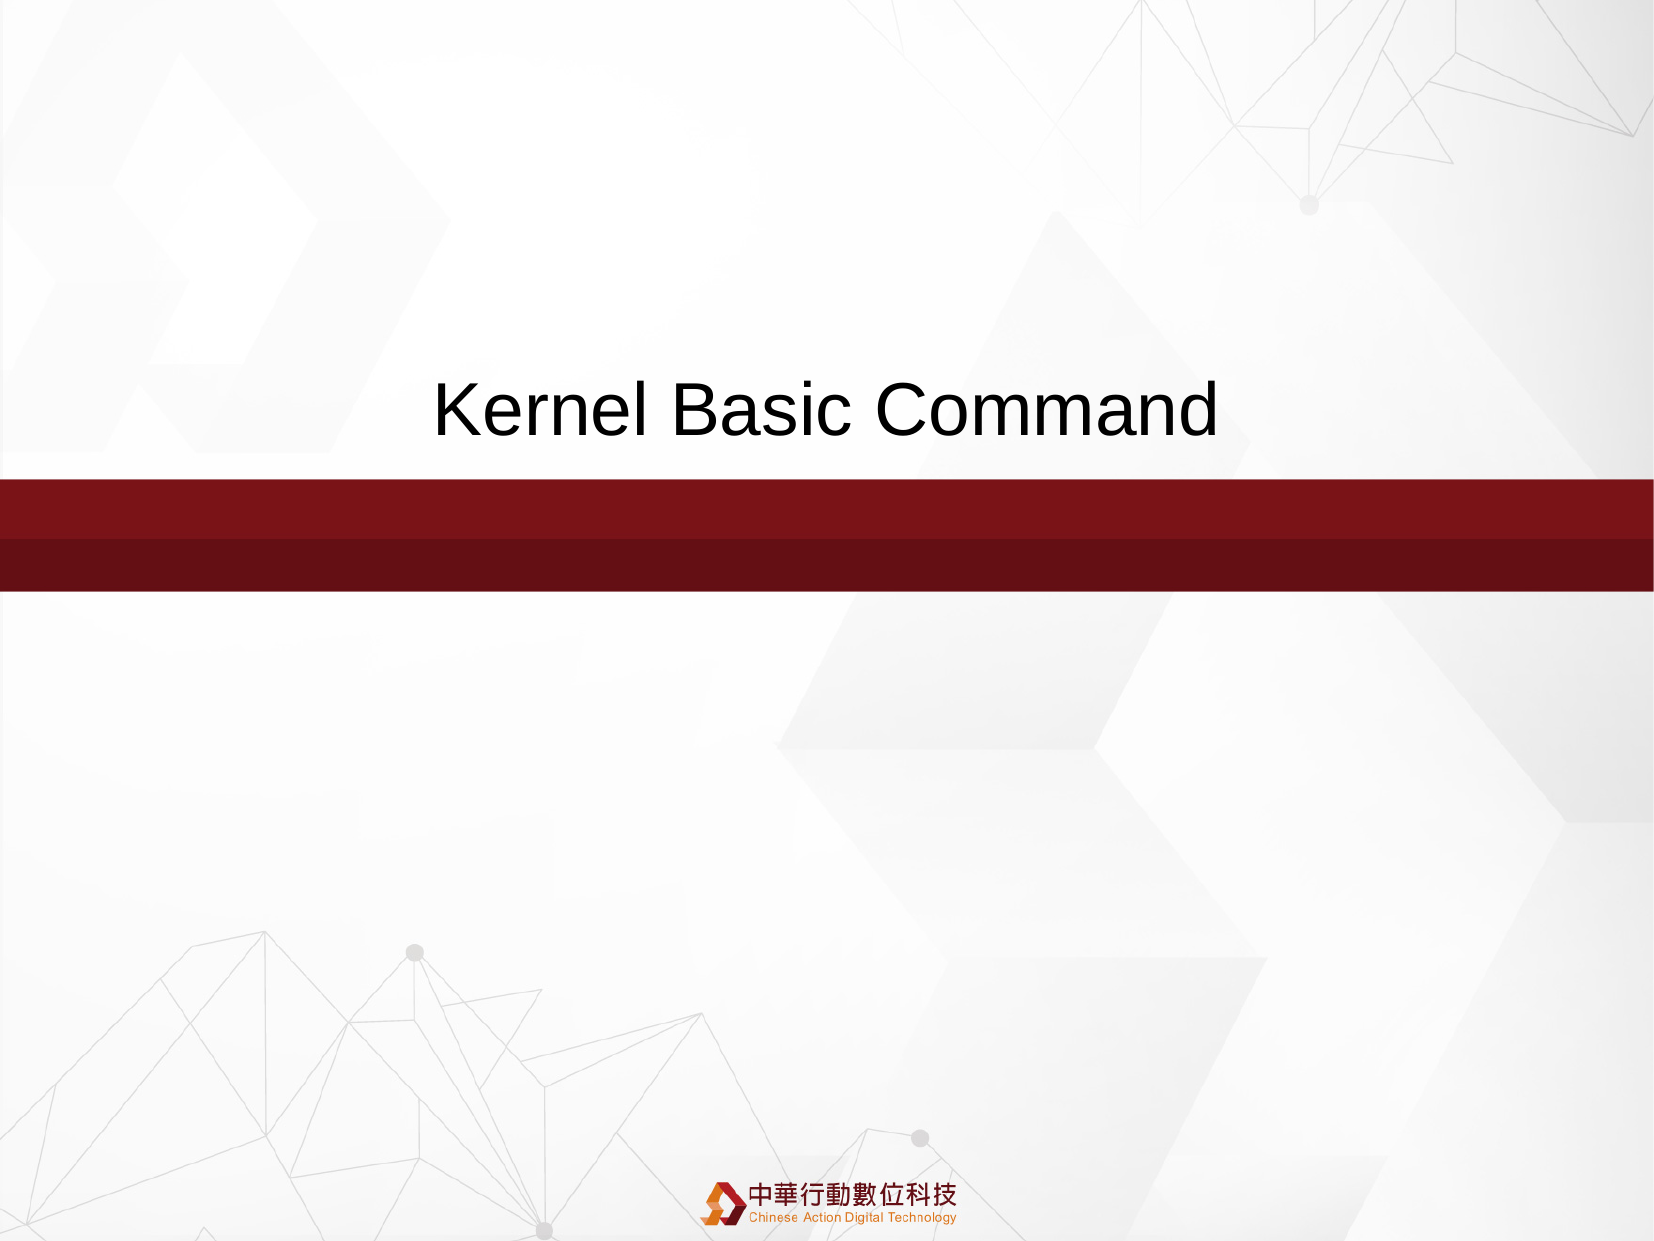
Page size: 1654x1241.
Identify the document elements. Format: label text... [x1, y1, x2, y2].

picture [0, 0, 1654, 1241]
title Kernel Basic Command [82, 306, 1571, 514]
